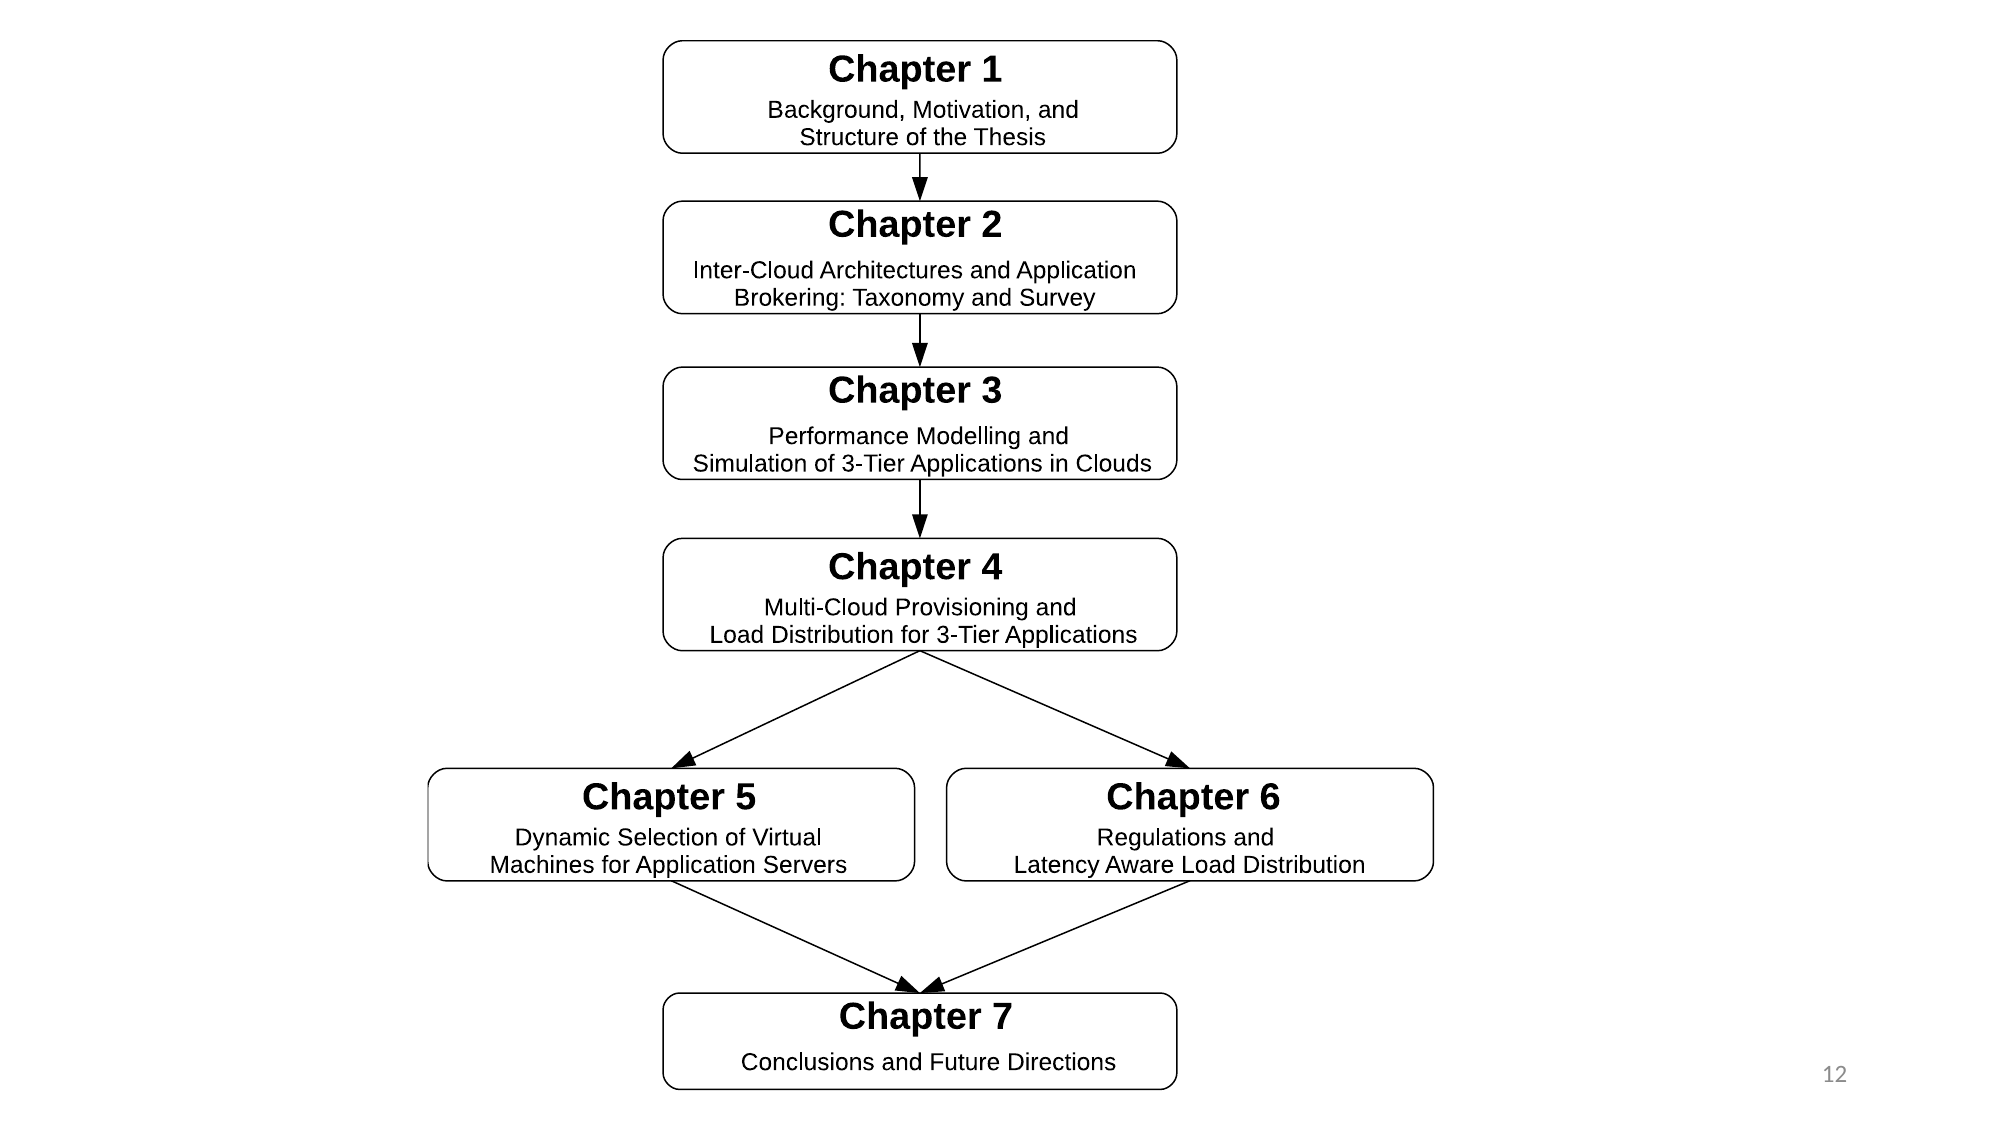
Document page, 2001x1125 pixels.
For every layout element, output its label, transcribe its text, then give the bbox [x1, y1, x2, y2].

slide_number <number> [1412, 1042, 1863, 1103]
picture [427, 40, 1439, 1095]
